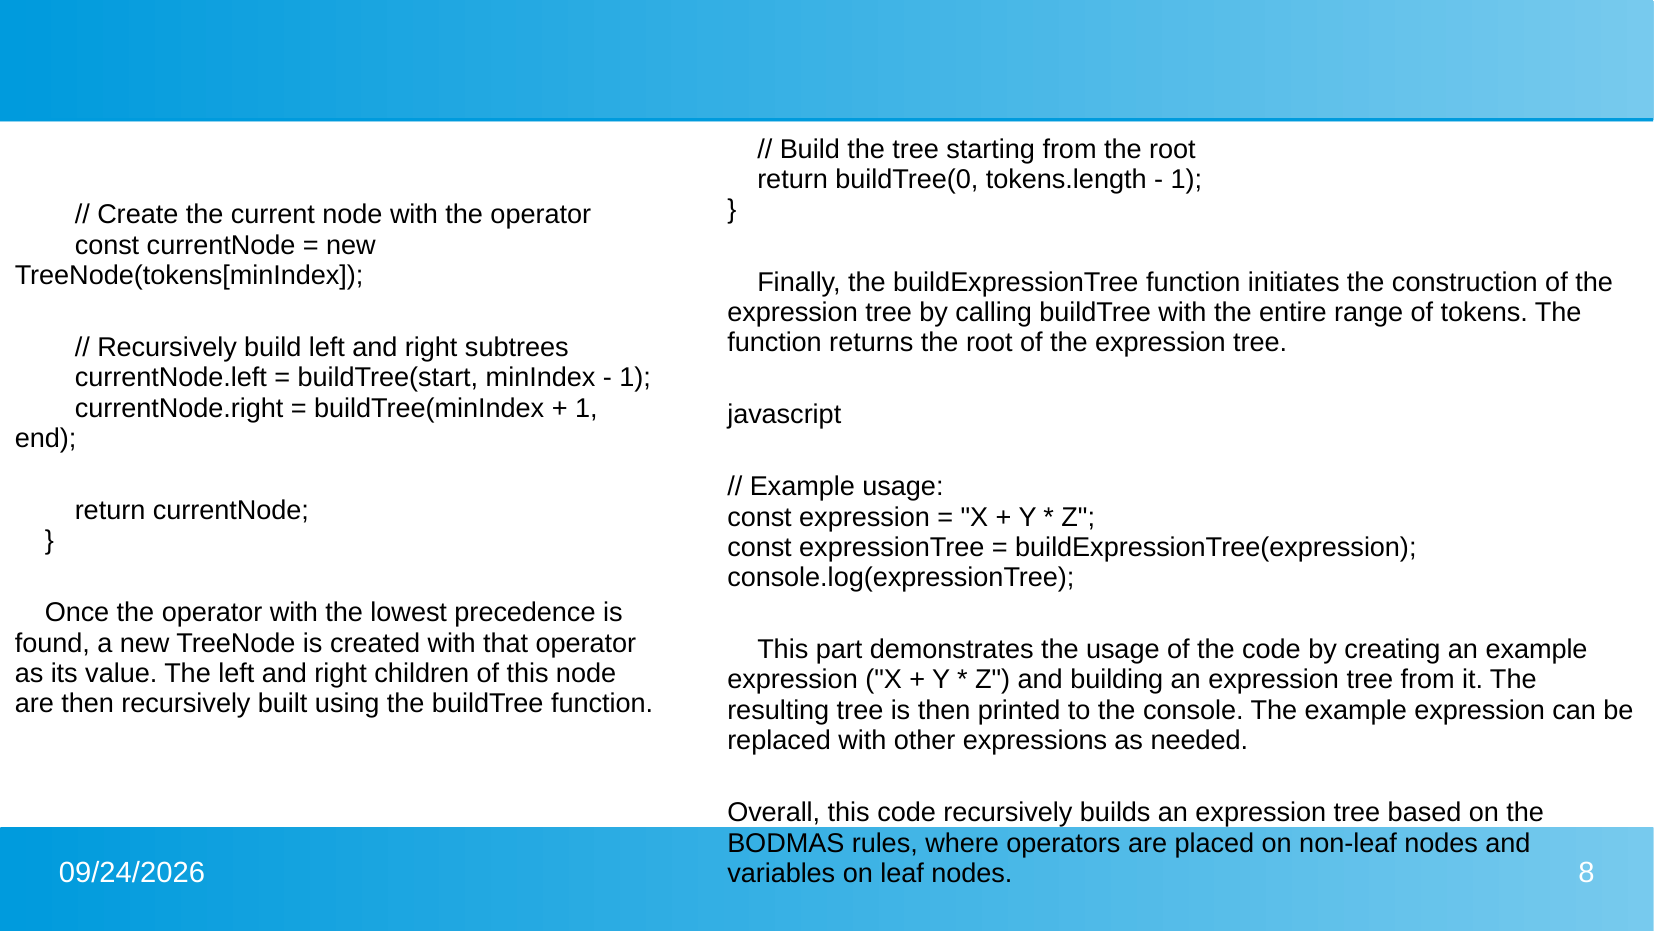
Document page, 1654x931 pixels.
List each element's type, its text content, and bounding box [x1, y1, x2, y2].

text_box // Build the tree starting from the root return buildTree(0, tokens.length - 1); } Finally, the buildExpressionTree function initiates the construction of the expression tree by calling buildTree with the entire range of tokens. The function returns the root of the expression tree. javascript // Example usage: const expression = "X + Y * Z"; const expressionTree = buildExpressionTree(expression); console.log(expressionTree); This part demonstrates the usage of the code by creating an example expression ("X + Y * Z") and building an expression tree from it. The resulting tree is then printed to the console. The example expression can be replaced with other expressions as needed. Overall, this code recursively builds an expression tree based on the BODMAS rules, where operators are placed on non-leaf nodes and variables on leaf nodes. [712, 126, 1651, 931]
text_box // Create the current node with the operator const currentNode = new TreeNode(tokens[minIndex]); // Recursively build left and right subtrees currentNode.left = buildTree(start, minIndex - 1); currentNode.right = buildTree(minIndex + 1, end); return currentNode; } Once the operator with the lowest precedence is found, a new TreeNode is created with that operator as its value. The left and right children of this node are then recursively built using the buildTree function. [0, 150, 676, 726]
